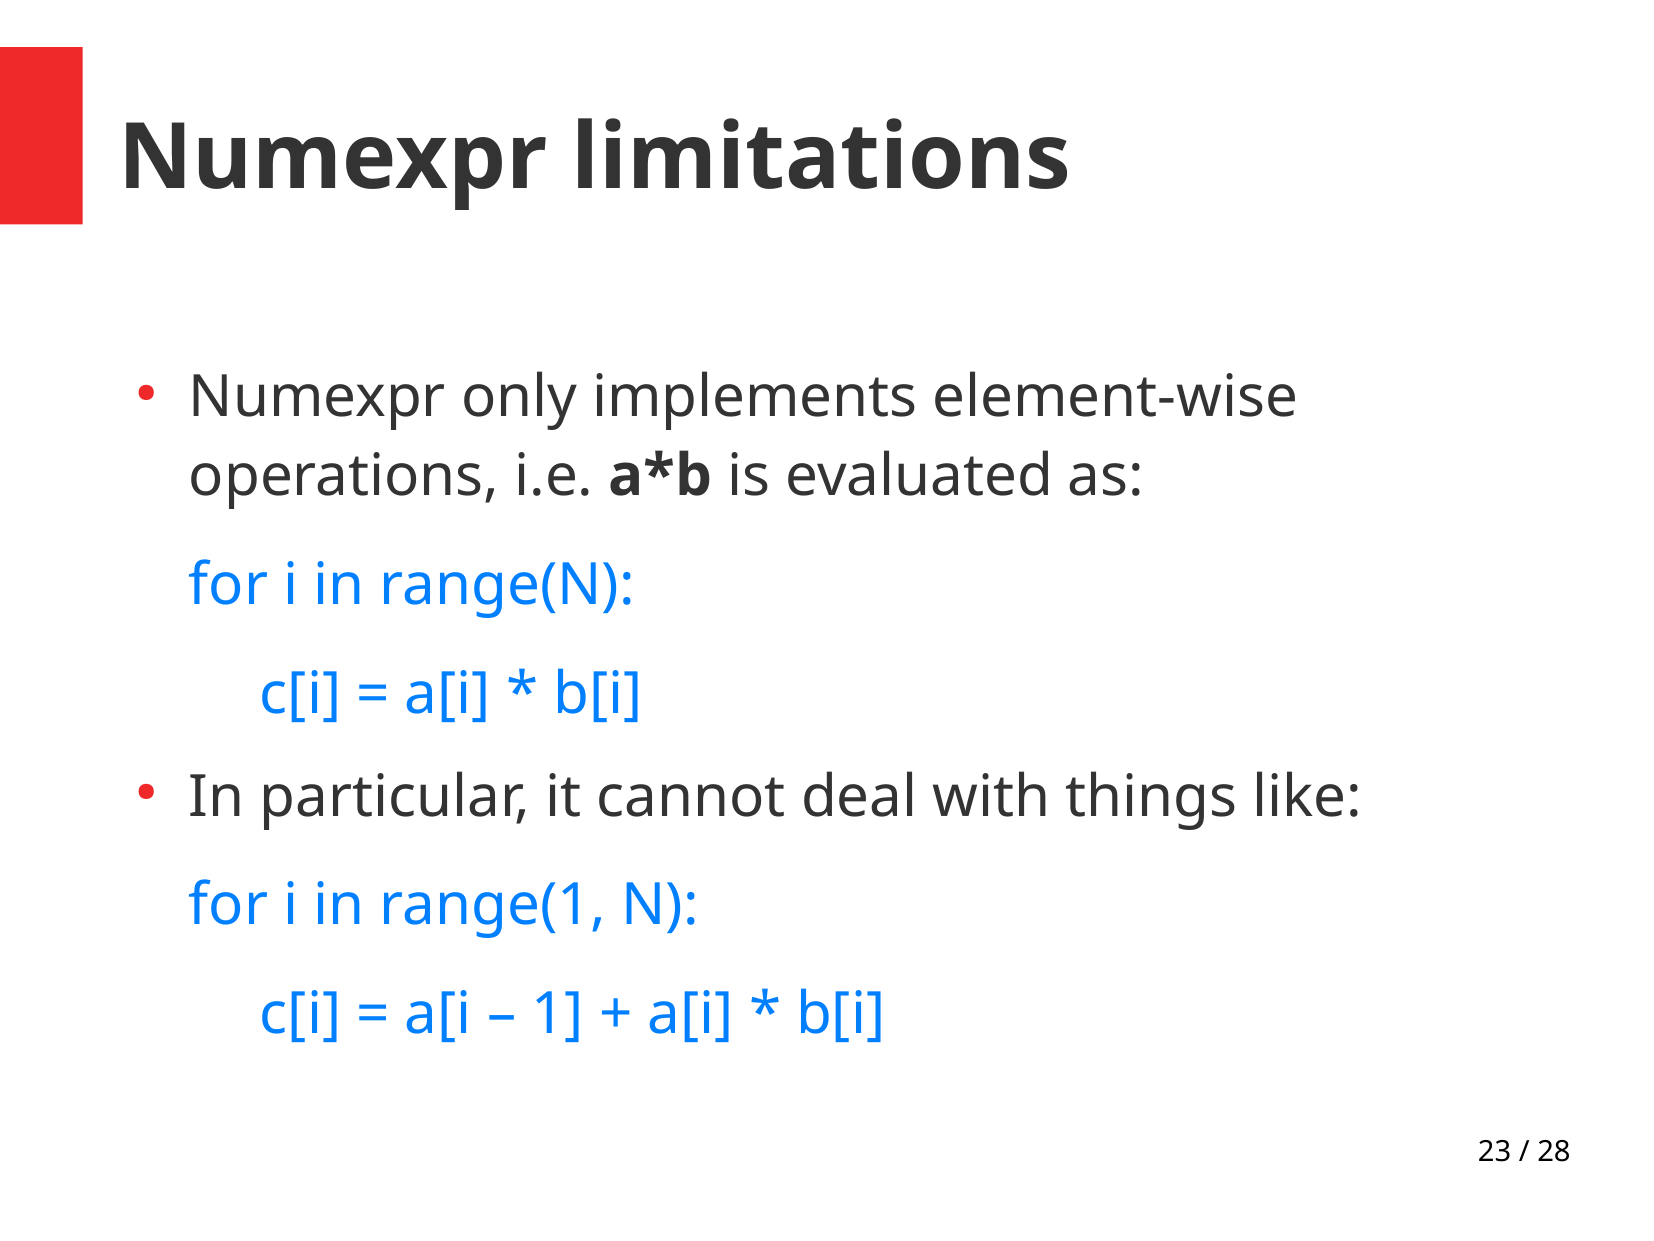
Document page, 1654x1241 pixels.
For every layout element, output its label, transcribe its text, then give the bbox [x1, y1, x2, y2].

title Numexpr limitations [118, 49, 1571, 257]
list Numexpr only implements element-wise operations, i.e. a*b is evaluated as: for i in range(N): c[i] = a[i] * b[i] In particular, it cannot deal with things like: for i in range(1, N): c[i] = a[i – 1] + a[i] * b[i] [118, 354, 1536, 1074]
